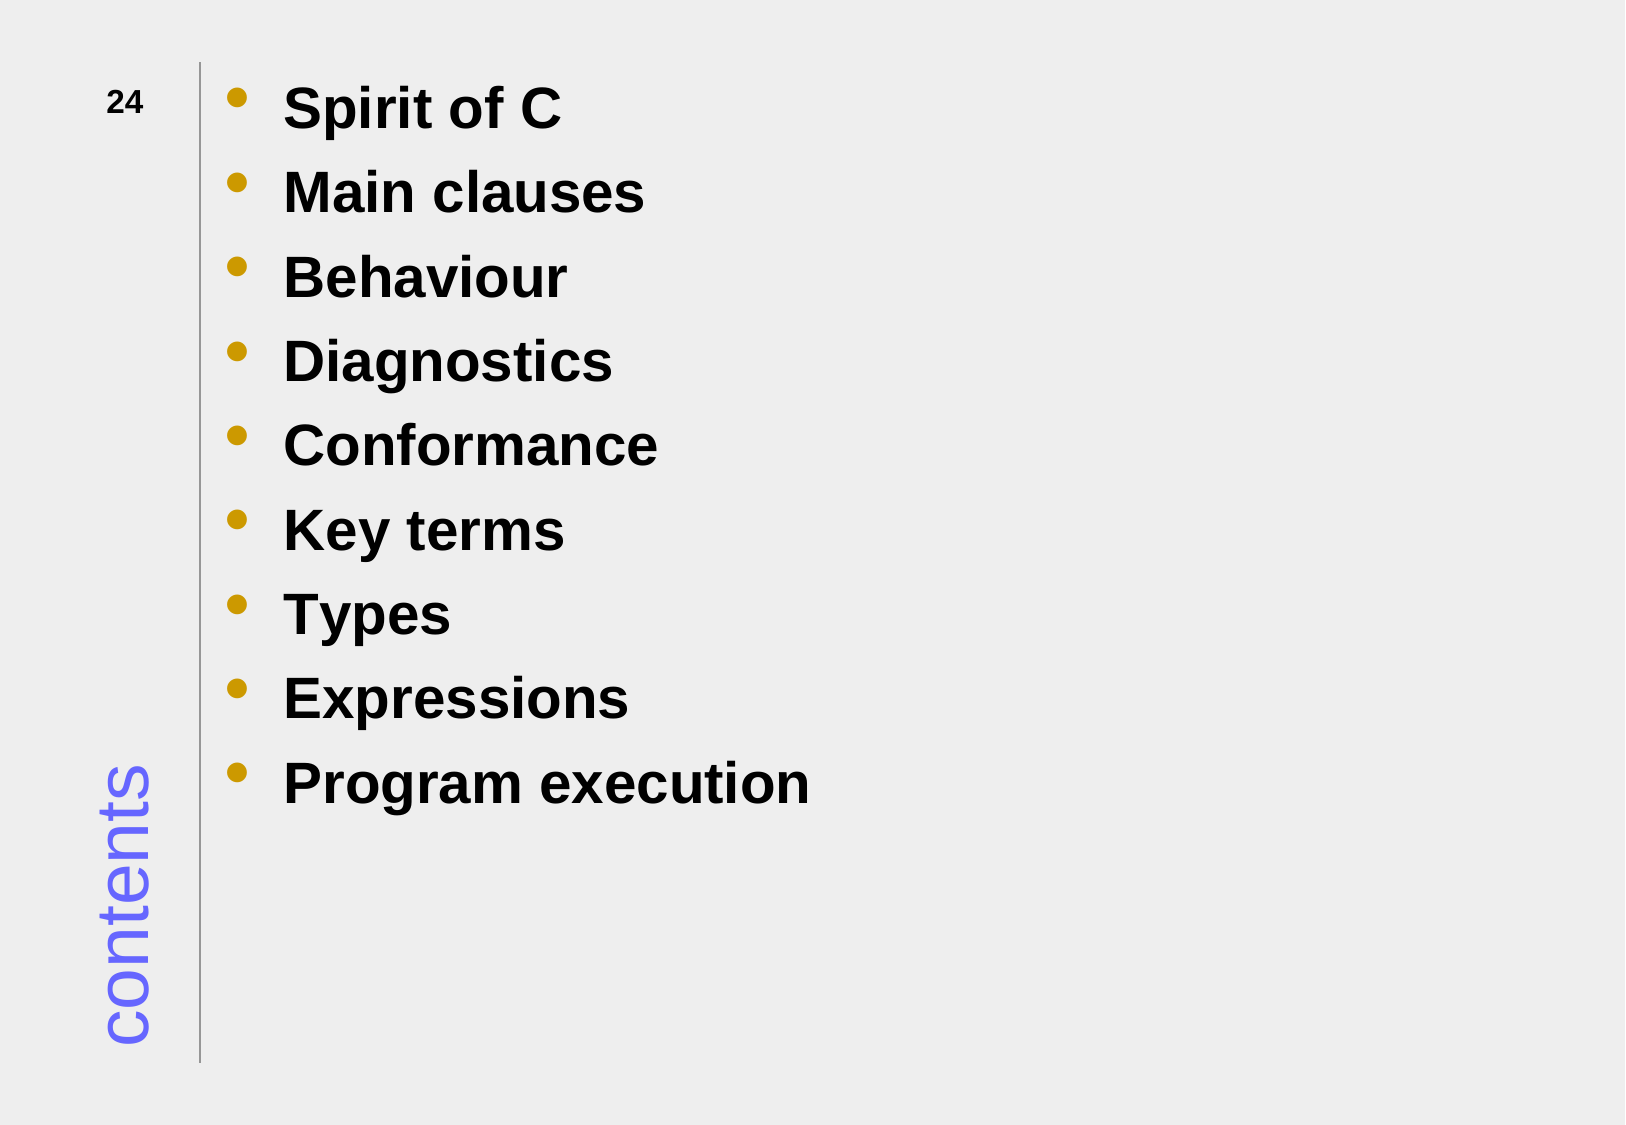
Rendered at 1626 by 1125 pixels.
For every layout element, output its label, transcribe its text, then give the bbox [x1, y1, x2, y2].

list Spirit of C Main clauses Behaviour Diagnostics Conformance Key terms Types Expressions Program execution [212, 62, 1550, 1063]
title contents [50, 187, 188, 1063]
